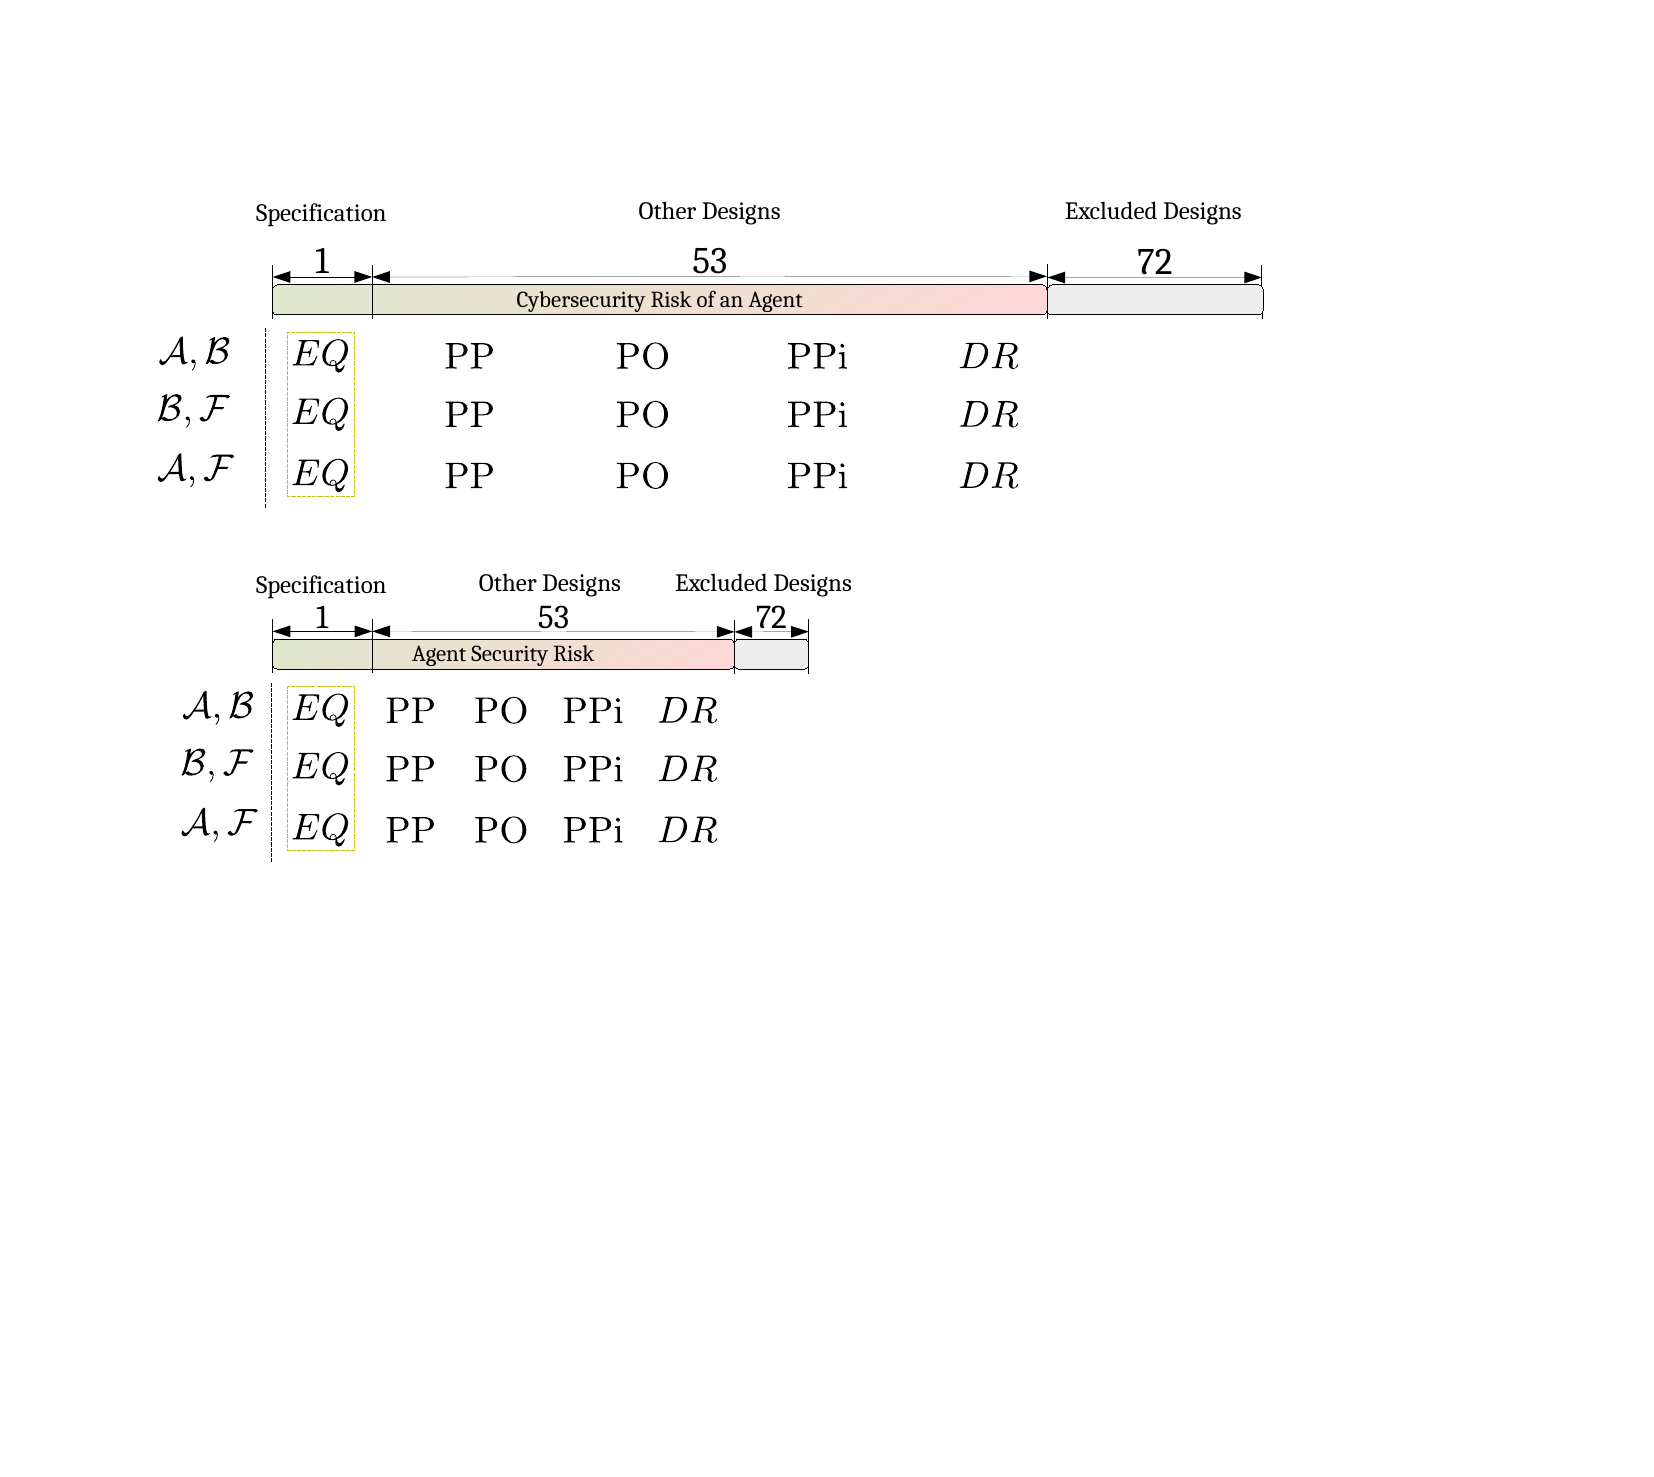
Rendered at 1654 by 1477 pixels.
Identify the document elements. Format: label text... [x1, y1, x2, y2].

picture [657, 816, 718, 844]
picture [473, 696, 527, 724]
picture [562, 817, 623, 843]
picture [444, 343, 493, 369]
text_box Excluded Designs [1039, 189, 1268, 234]
picture [385, 756, 434, 782]
text_box Specification [231, 191, 412, 237]
text_box [734, 639, 809, 670]
picture [786, 343, 847, 369]
picture [180, 748, 254, 783]
picture [473, 816, 527, 844]
picture [290, 458, 349, 493]
text_box Cybersecurity Risk of an Agent [273, 284, 372, 315]
picture [958, 401, 1019, 428]
picture [473, 755, 527, 783]
picture [156, 453, 235, 488]
picture [290, 693, 349, 728]
picture [958, 462, 1019, 489]
picture [156, 394, 230, 428]
picture [958, 342, 1019, 370]
picture [657, 755, 718, 782]
picture [615, 461, 668, 490]
picture [180, 689, 255, 727]
picture [444, 462, 493, 489]
text_box Other Designs [615, 189, 805, 234]
text_box Excluded Designs [649, 561, 878, 606]
text_box Other Designs [455, 561, 645, 606]
text_box Agent Security Risk [373, 639, 734, 670]
text_box Specification [231, 563, 412, 609]
picture [290, 397, 349, 432]
picture [615, 342, 668, 370]
picture [385, 817, 434, 843]
picture [615, 400, 668, 428]
text_box [1047, 284, 1264, 315]
text_box Cybersecurity Risk of an Agent [373, 284, 1047, 315]
picture [290, 813, 349, 847]
picture [290, 752, 349, 786]
text_box Agent Security Risk [273, 639, 372, 670]
picture [444, 401, 493, 428]
picture [156, 335, 231, 372]
picture [290, 339, 349, 373]
picture [562, 756, 623, 782]
picture [385, 697, 434, 723]
picture [562, 697, 623, 723]
picture [657, 697, 718, 724]
picture [786, 462, 847, 489]
picture [786, 401, 847, 428]
picture [180, 807, 258, 842]
